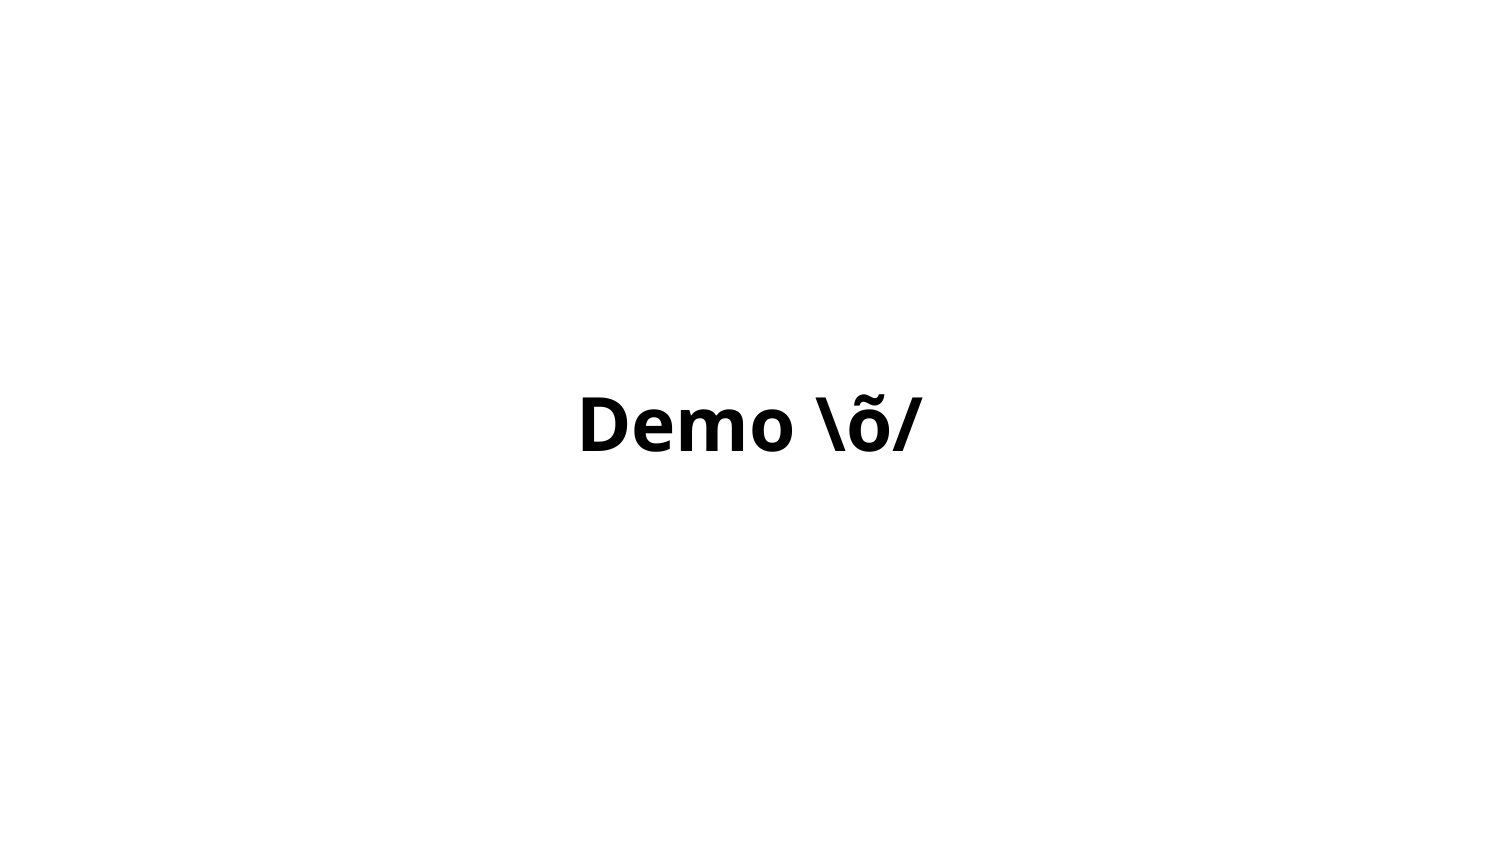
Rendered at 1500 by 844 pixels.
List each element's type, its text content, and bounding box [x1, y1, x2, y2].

title Demo \õ/ [51, 352, 1449, 491]
